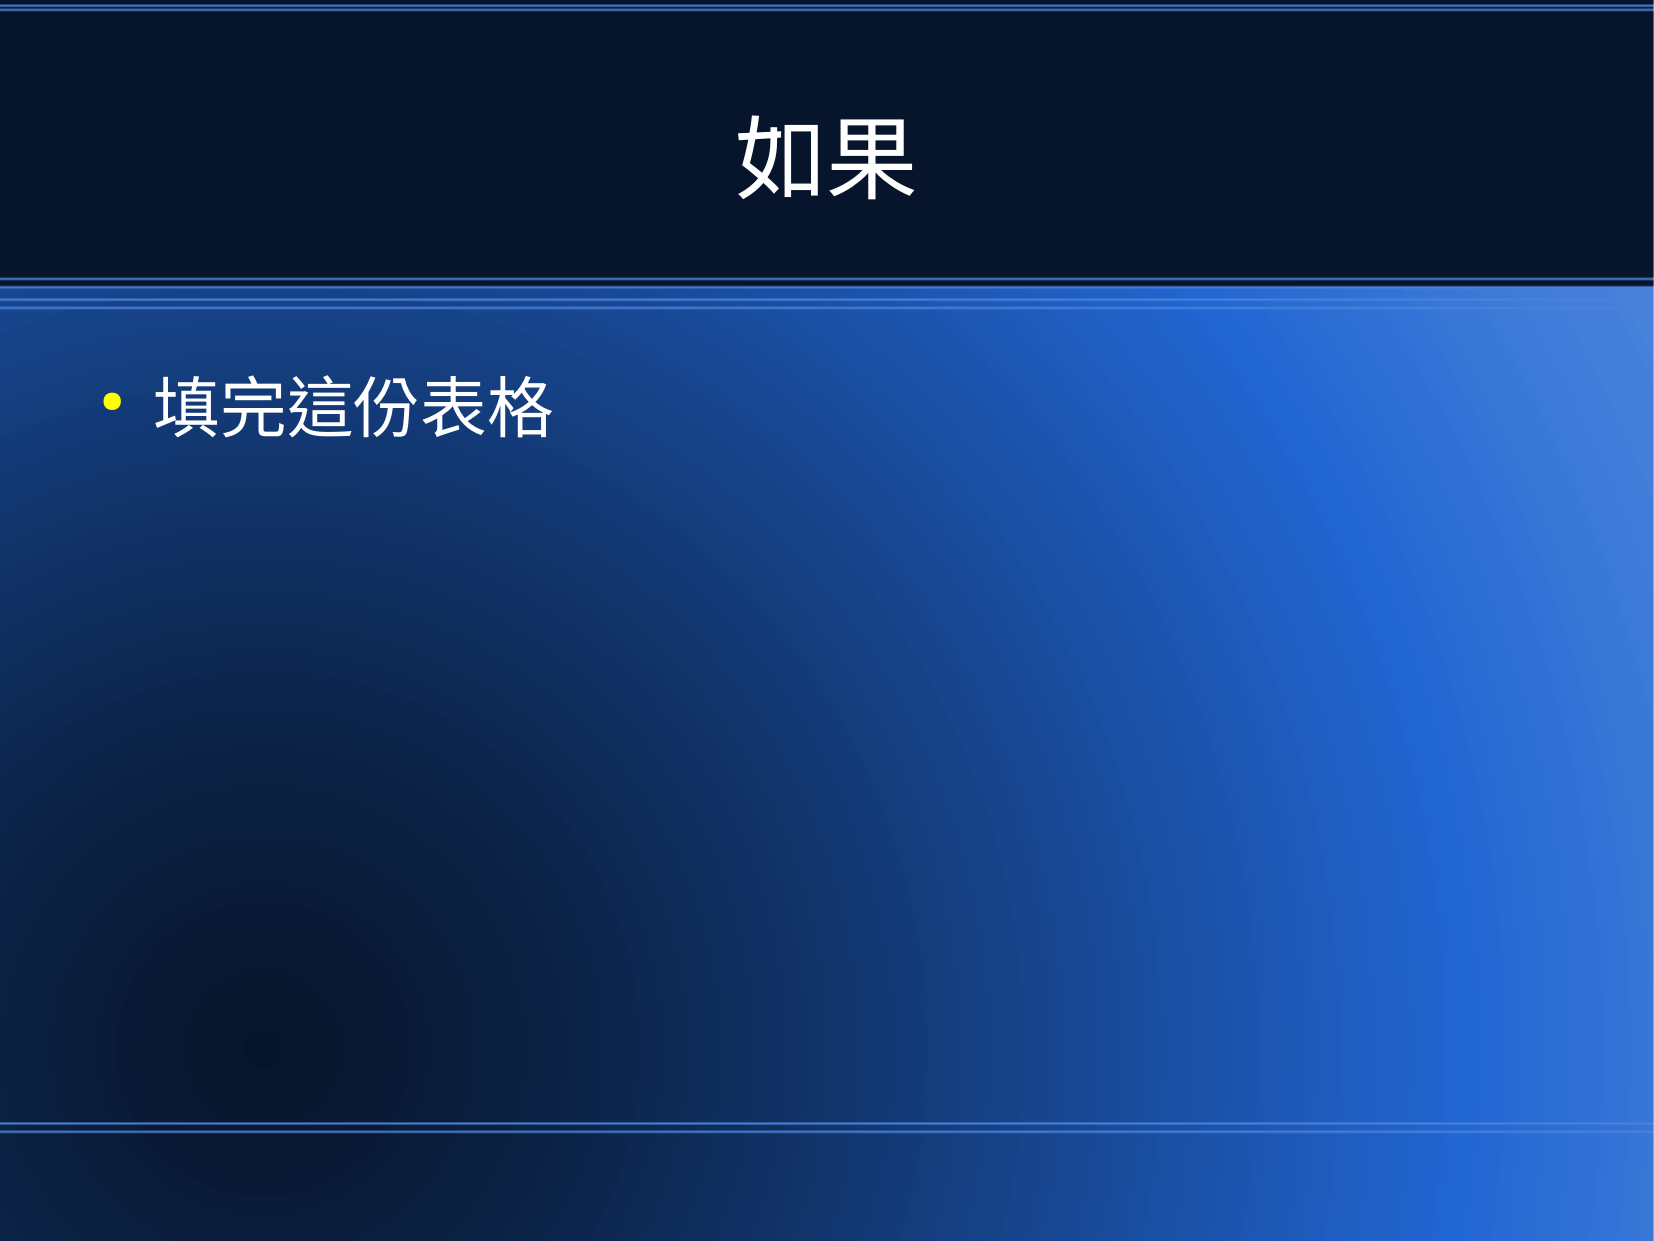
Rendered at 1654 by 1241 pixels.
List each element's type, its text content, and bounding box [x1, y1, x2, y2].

list 填完這份表格 [82, 355, 1571, 1075]
title 如果 [82, 49, 1571, 257]
picture [0, 0, 1654, 1241]
